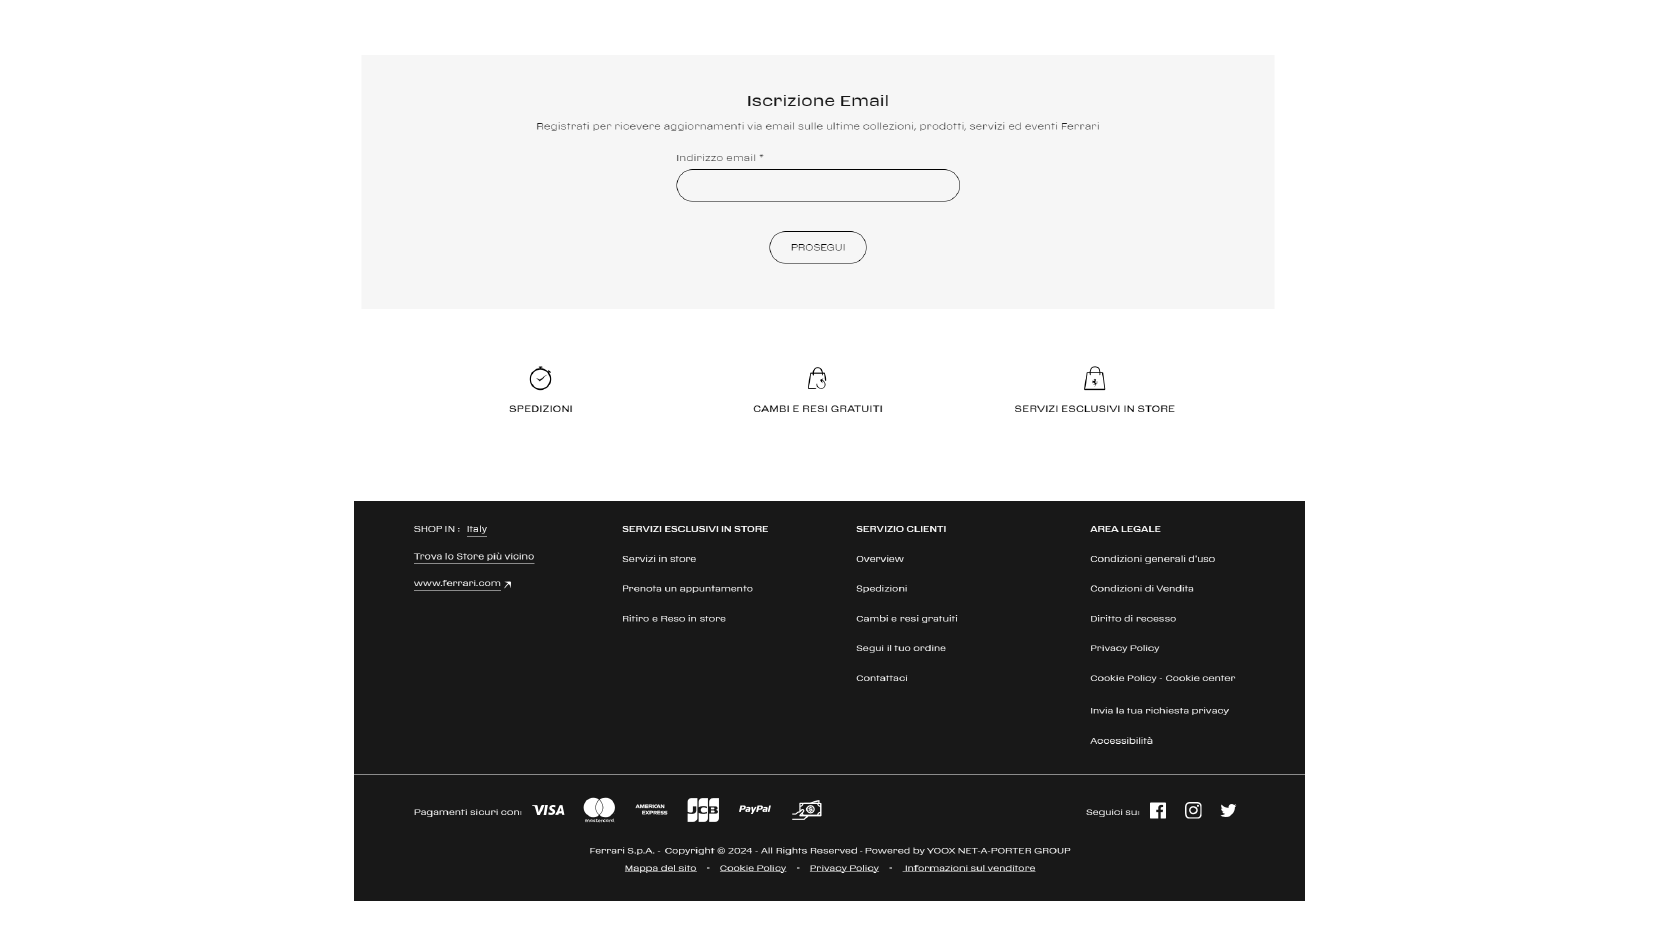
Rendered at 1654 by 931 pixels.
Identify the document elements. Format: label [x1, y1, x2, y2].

picture [354, 501, 1305, 901]
picture [295, 0, 1340, 473]
